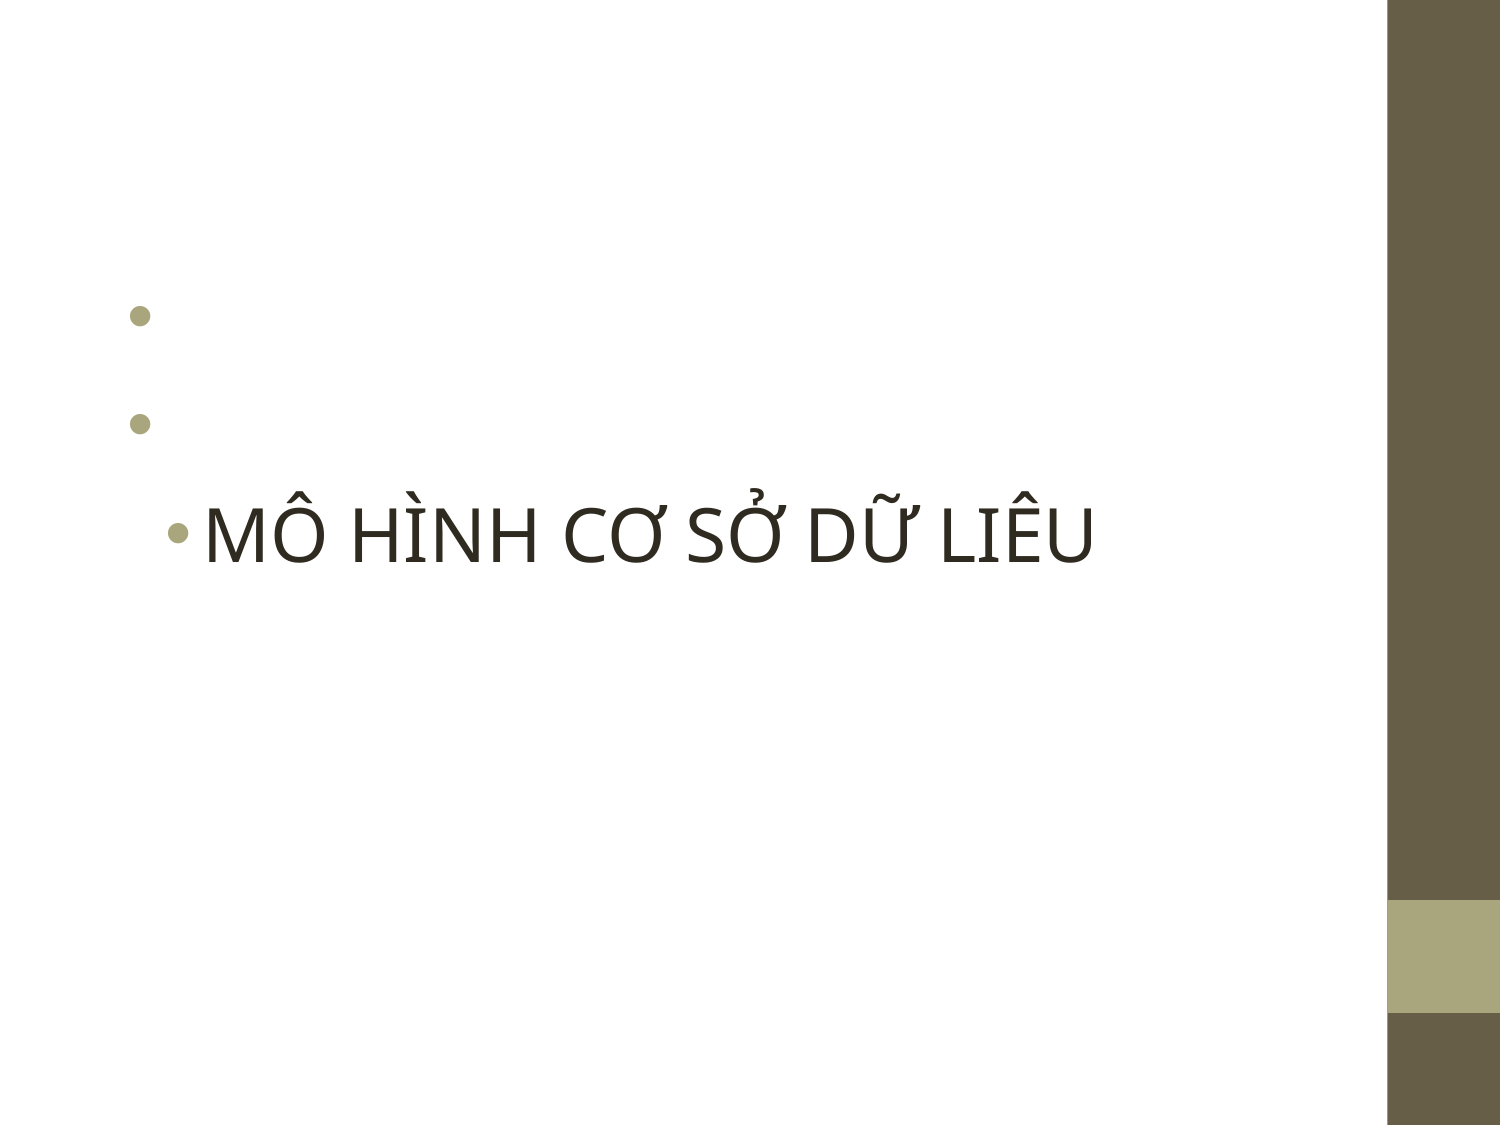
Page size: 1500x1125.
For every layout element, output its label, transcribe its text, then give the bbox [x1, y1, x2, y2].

list MÔ HÌNH CƠ SỞ DỮ LIÊU [75, 262, 1326, 1051]
